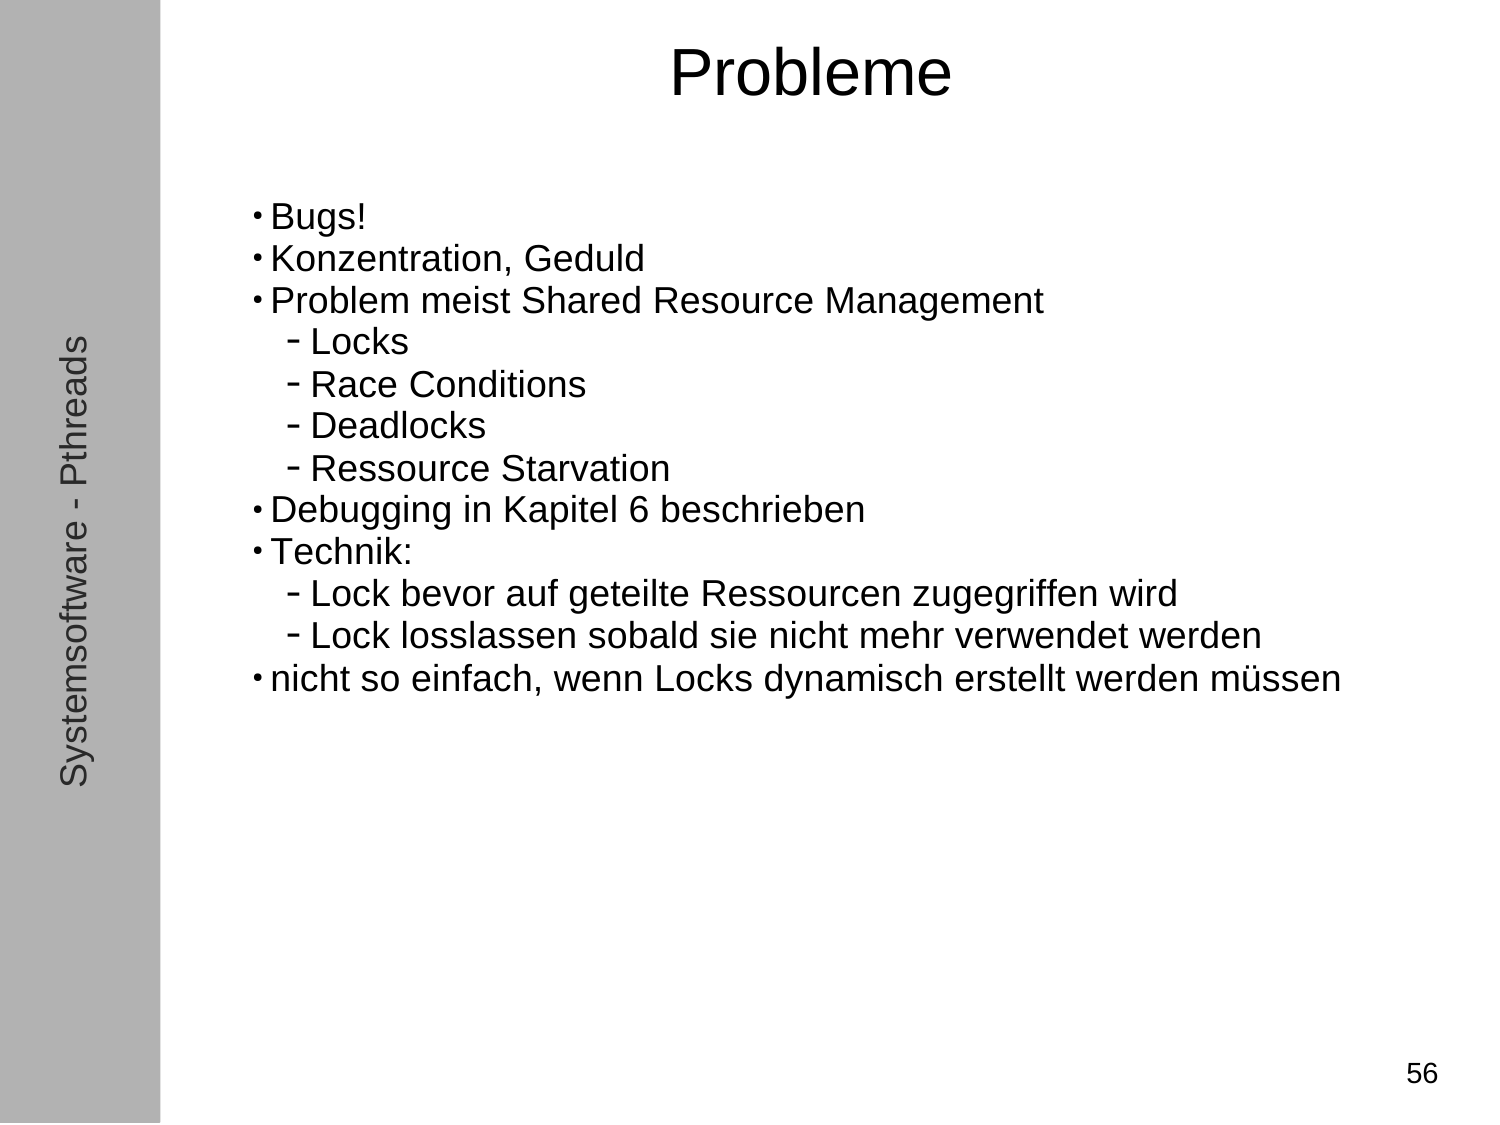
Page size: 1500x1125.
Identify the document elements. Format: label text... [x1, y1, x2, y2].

text_box Bugs! Konzentration, Geduld Problem meist Shared Resource Management Locks Race Conditions Deadlocks Ressource Starvation Debugging in Kapitel 6 beschrieben Technik: Lock bevor auf geteilte Ressourcen zugegriffen wird Lock losslassen sobald sie nicht mehr verwendet werden nicht so einfach, wenn Locks dynamisch erstellt werden müssen [237, 187, 1448, 918]
text_box Systemsoftware - Pthreads [47, 1, 121, 1124]
text_box [0, 0, 160, 1123]
text_box <number> [1406, 1057, 1500, 1106]
text_box Probleme [638, 27, 986, 123]
